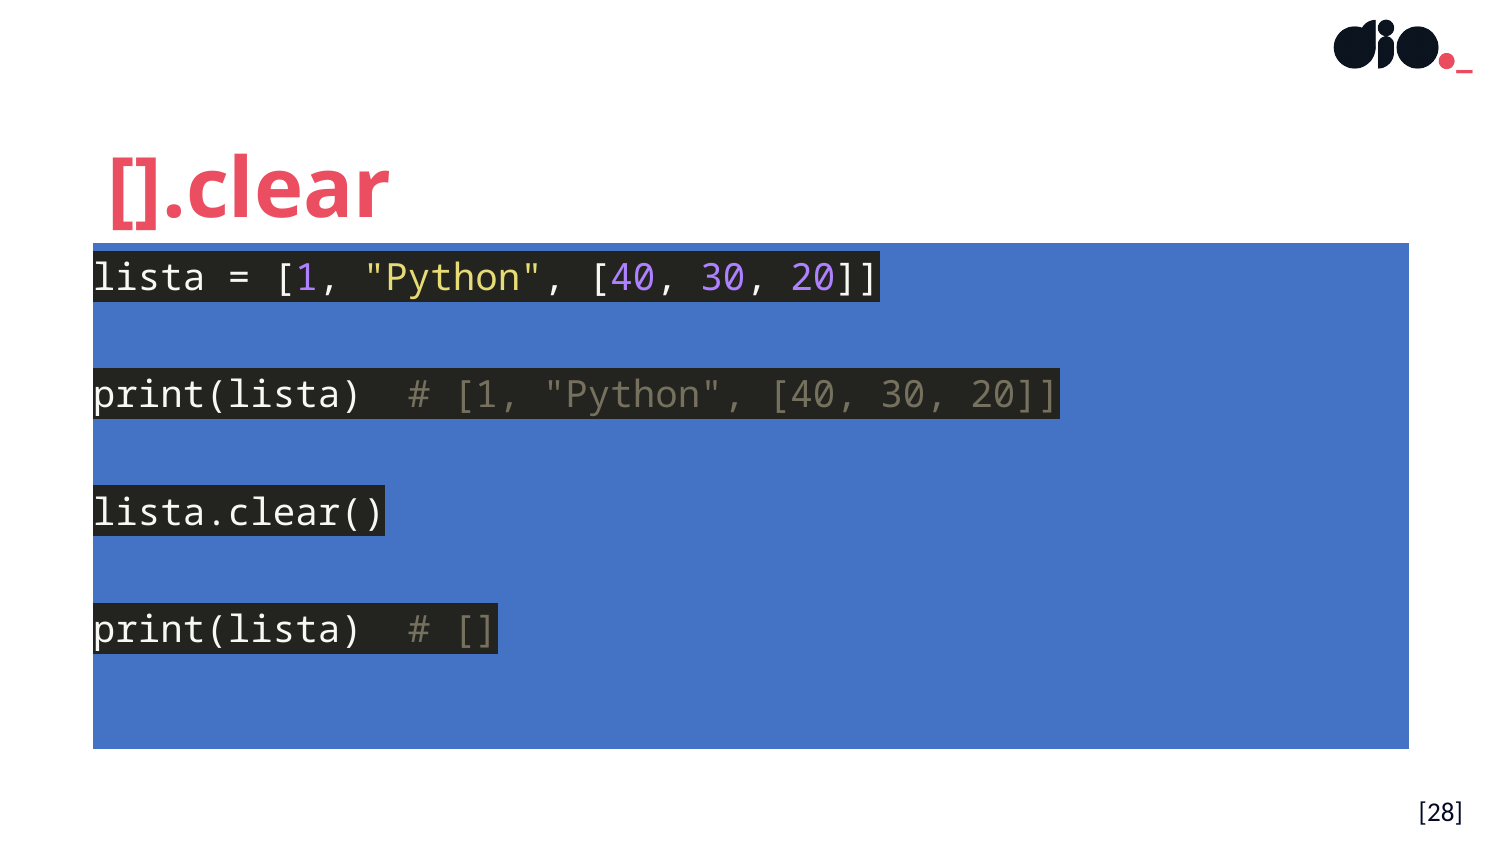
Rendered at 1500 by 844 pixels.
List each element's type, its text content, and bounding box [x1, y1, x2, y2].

table_header lista = [1, "Python", [40, 30, 20]] print(lista) # [1, "Python", [40, 30, 20]] lista.clear() print(lista) # [] [93, 243, 1409, 749]
text_box [].clear [92, 104, 1408, 243]
text_box [] [1403, 779, 1494, 844]
